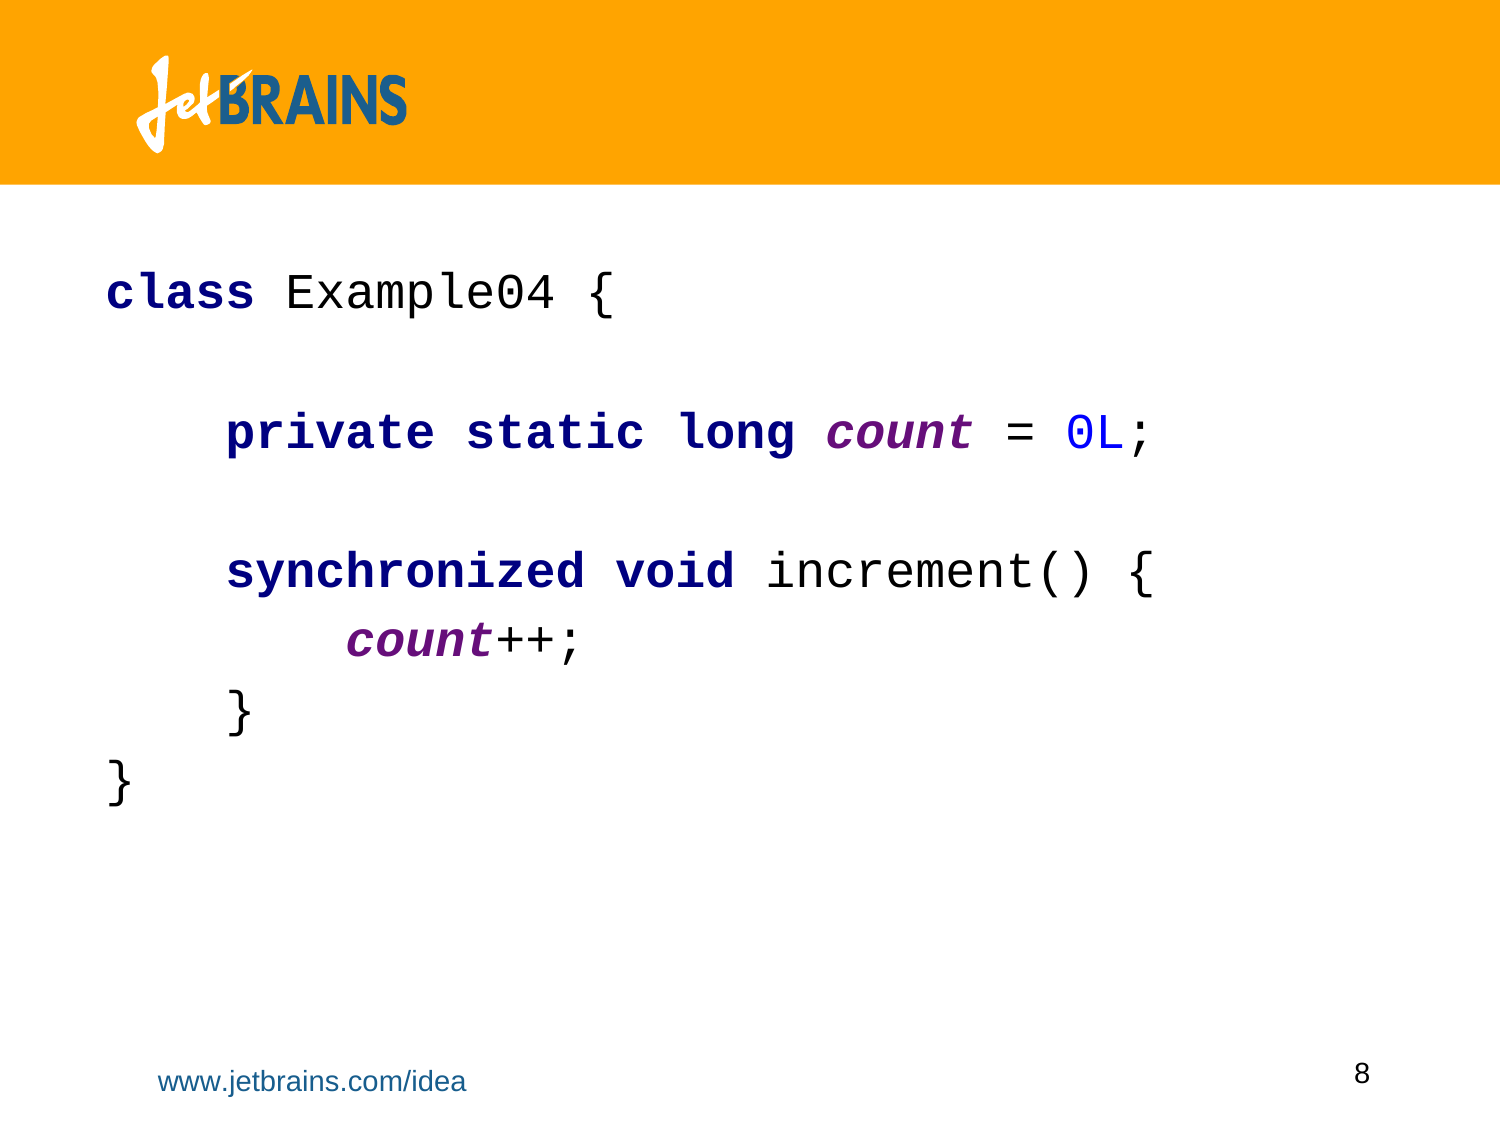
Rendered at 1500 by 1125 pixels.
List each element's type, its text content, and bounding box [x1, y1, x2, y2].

subtitle class Example04 { private static long count = 0L; synchronized void increment() { count++; } } [105, 265, 1395, 860]
